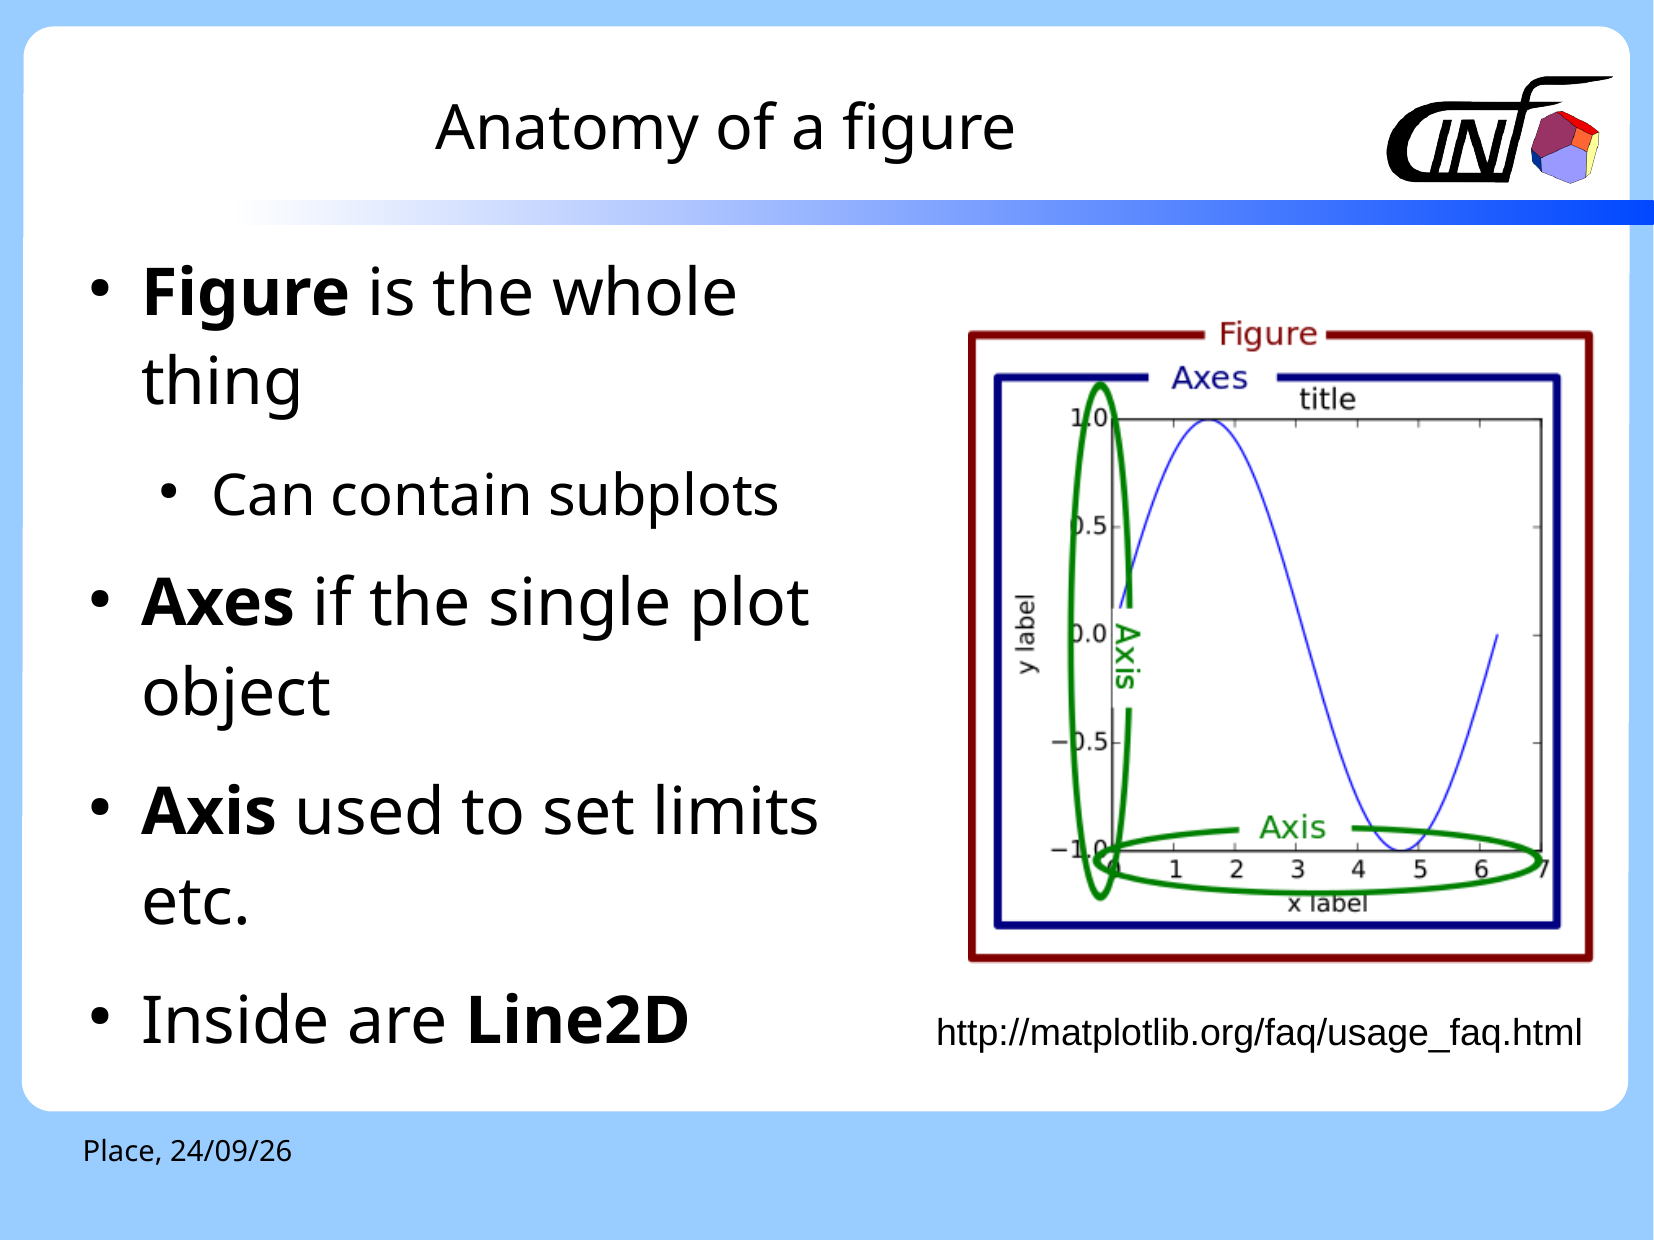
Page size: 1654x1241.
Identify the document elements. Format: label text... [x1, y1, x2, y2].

list Figure is the whole thing Can contain subplots Axes if the single plot object Axis used to set limits etc. Inside are Line2D [70, 244, 910, 1063]
picture [968, 311, 1595, 965]
text_box http://matplotlib.org/faq/usage_faq.html [921, 1003, 1599, 1061]
title Anatomy of a figure [82, 49, 1371, 201]
picture [1386, 76, 1613, 184]
